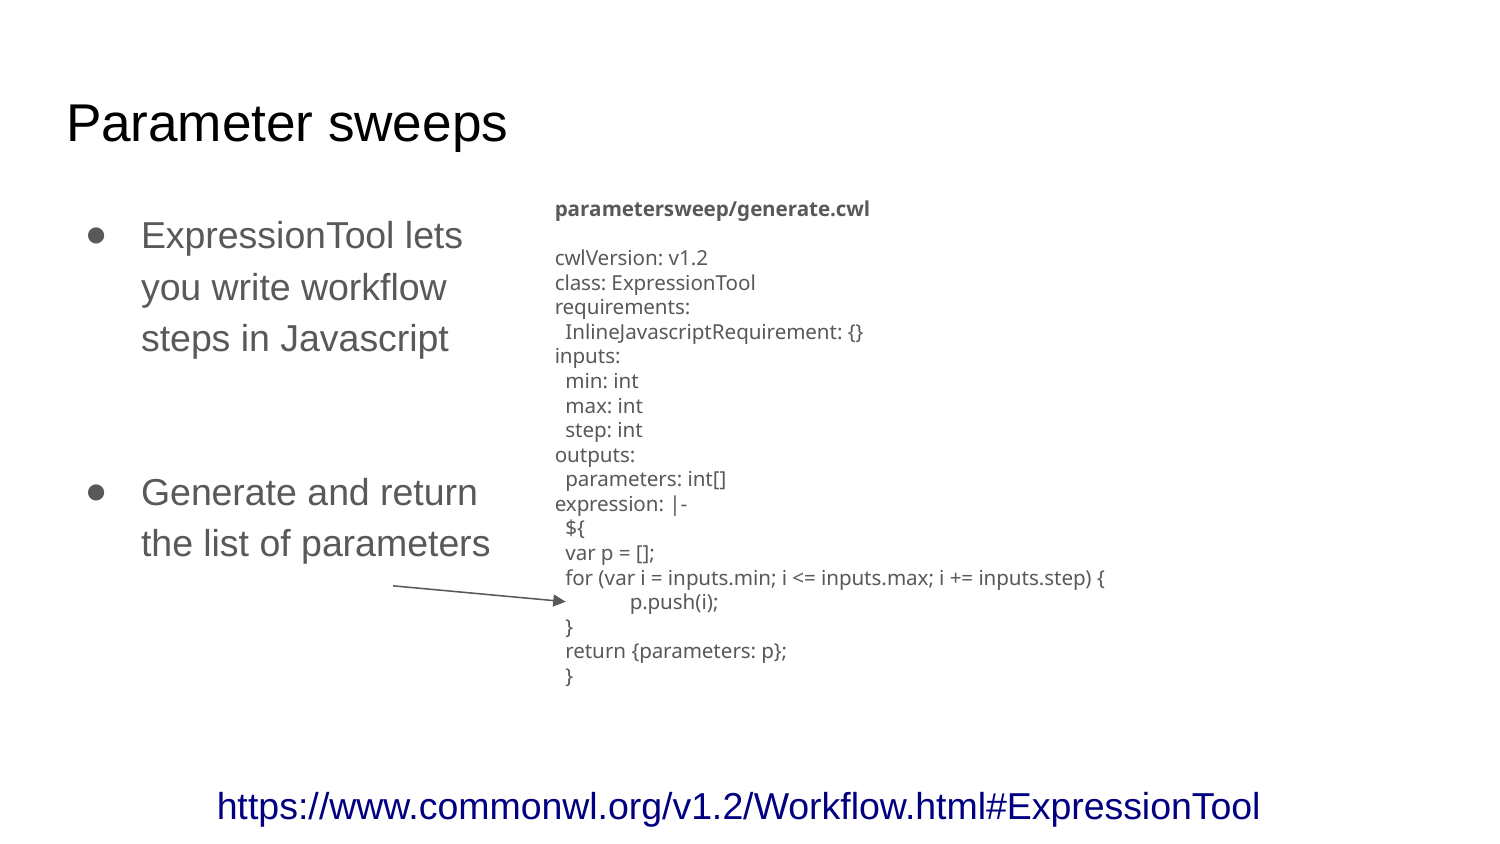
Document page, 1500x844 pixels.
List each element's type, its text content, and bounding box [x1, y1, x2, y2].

list ExpressionTool lets you write workflow steps in Javascript Generate and return the list of parameters [51, 189, 539, 750]
text_box https://www.commonwl.org/v1.2/Workflow.html#ExpressionTool [201, 767, 1378, 843]
title Parameter sweeps [51, 72, 1449, 167]
list parametersweep/generate.cwl cwlVersion: v1.2 class: ExpressionTool requirements: InlineJavascriptRequirement: {} inputs: min: int max: int step: int outputs: parameters: int[] expression: |- ${ var p = []; for (var i = inputs.min; i <= inputs.max; i += inputs.step) { p.push(i); } return {parameters: p}; } [539, 181, 1418, 808]
